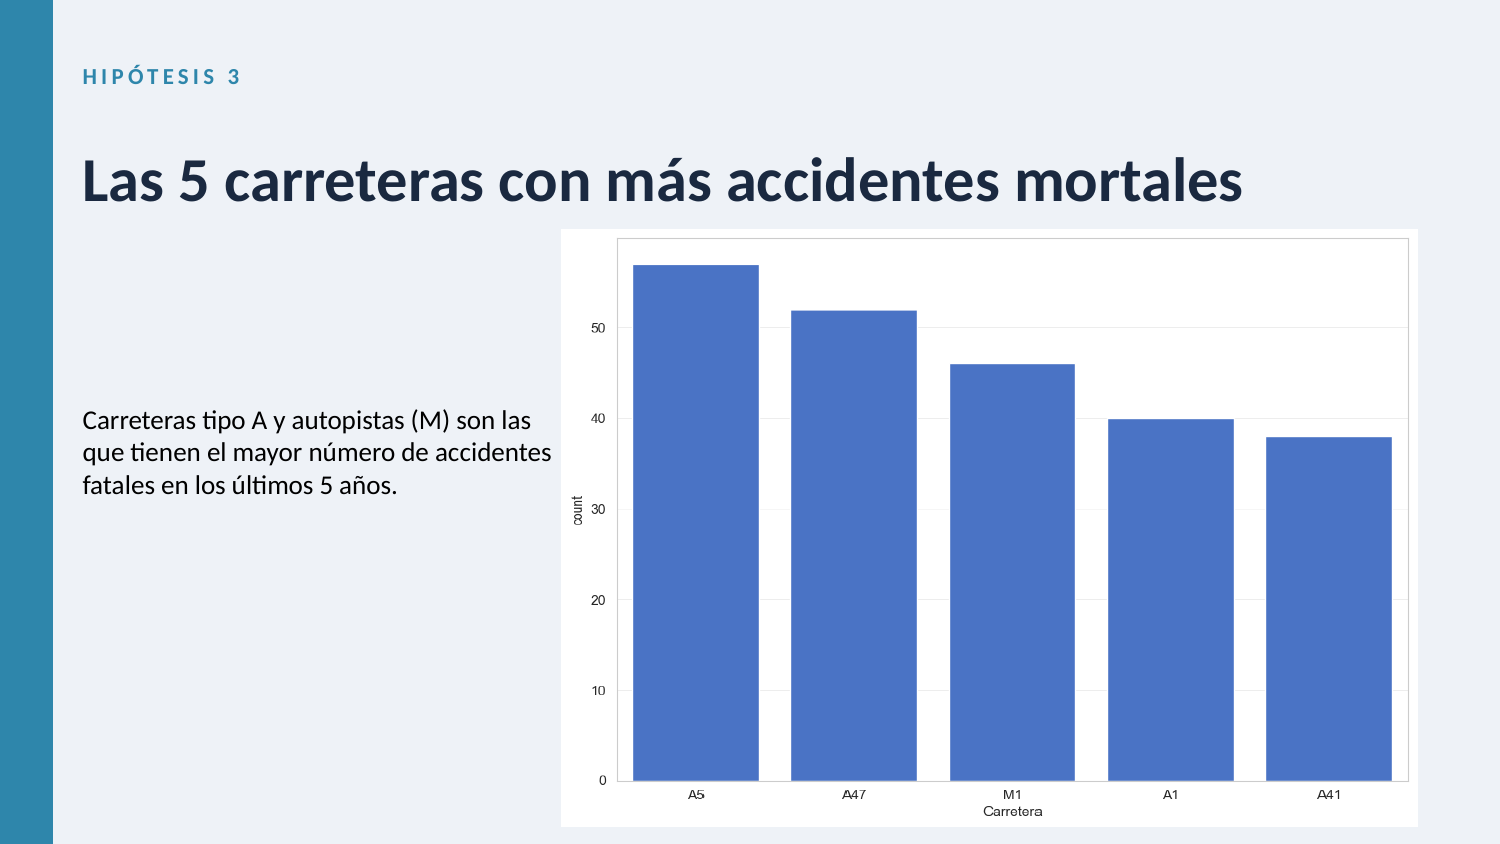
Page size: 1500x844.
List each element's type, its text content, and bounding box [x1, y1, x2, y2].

text_box Carreteras tipo A y autopistas (M) son las que tienen el mayor número de accidentes fatales en los últimos 5 años. [82, 413, 561, 489]
text_box HIPÓTESIS 3 [82, 41, 1433, 110]
text_box [0, 0, 53, 844]
picture [561, 229, 1418, 827]
text_box Las 5 carreteras con más accidentes mortales [82, 116, 1433, 237]
